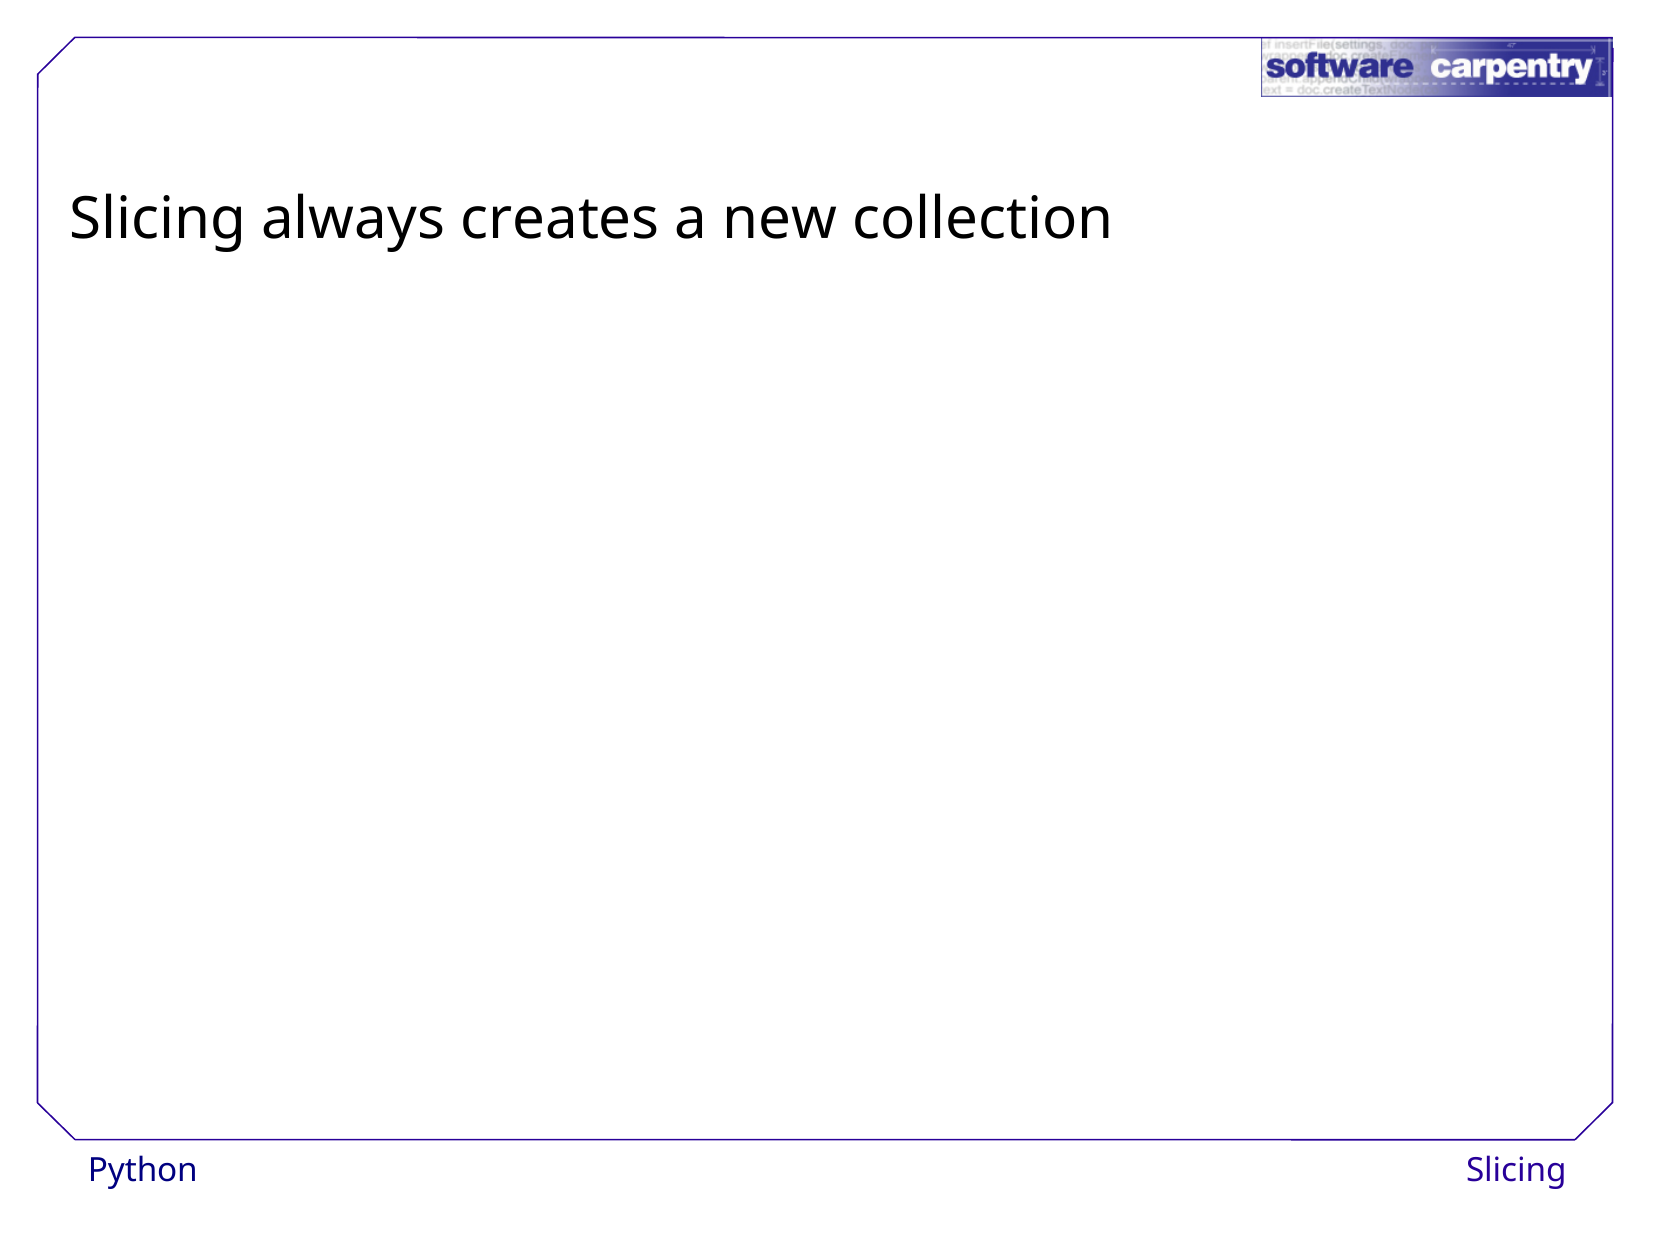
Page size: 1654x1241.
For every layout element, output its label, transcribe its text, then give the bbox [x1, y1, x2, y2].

picture [1261, 39, 1613, 97]
text_box Slicing always creates a new collection [54, 138, 1280, 259]
